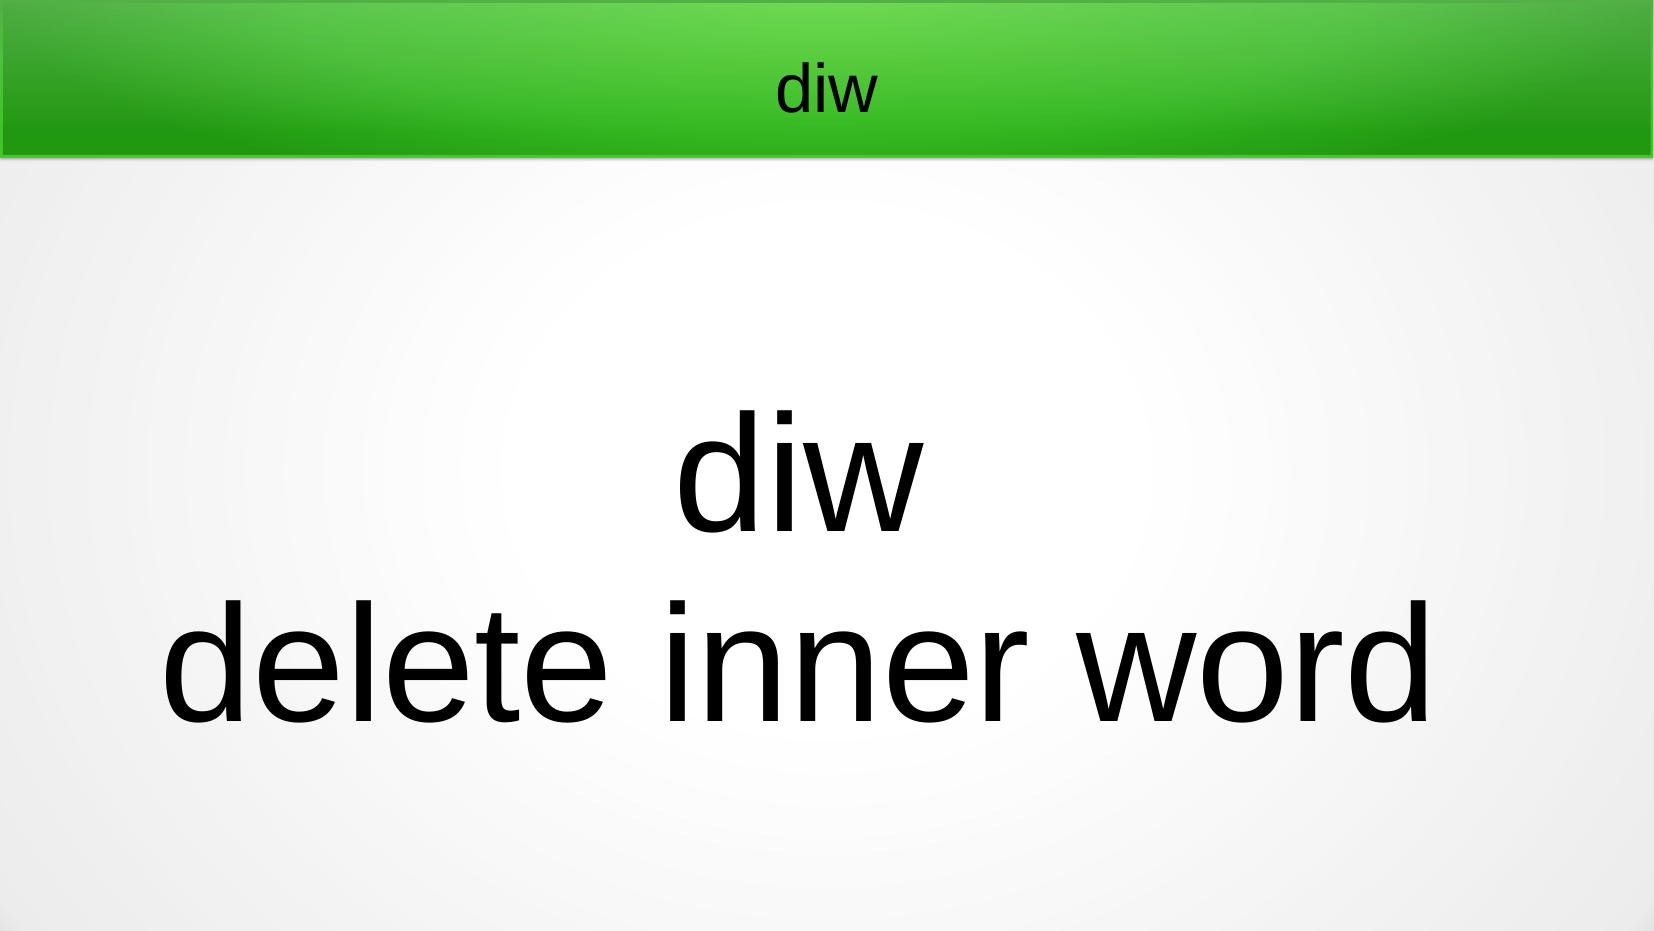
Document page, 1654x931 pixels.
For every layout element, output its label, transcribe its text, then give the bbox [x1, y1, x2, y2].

list diw delete inner word [82, 224, 1571, 764]
title diw [82, 35, 1571, 142]
